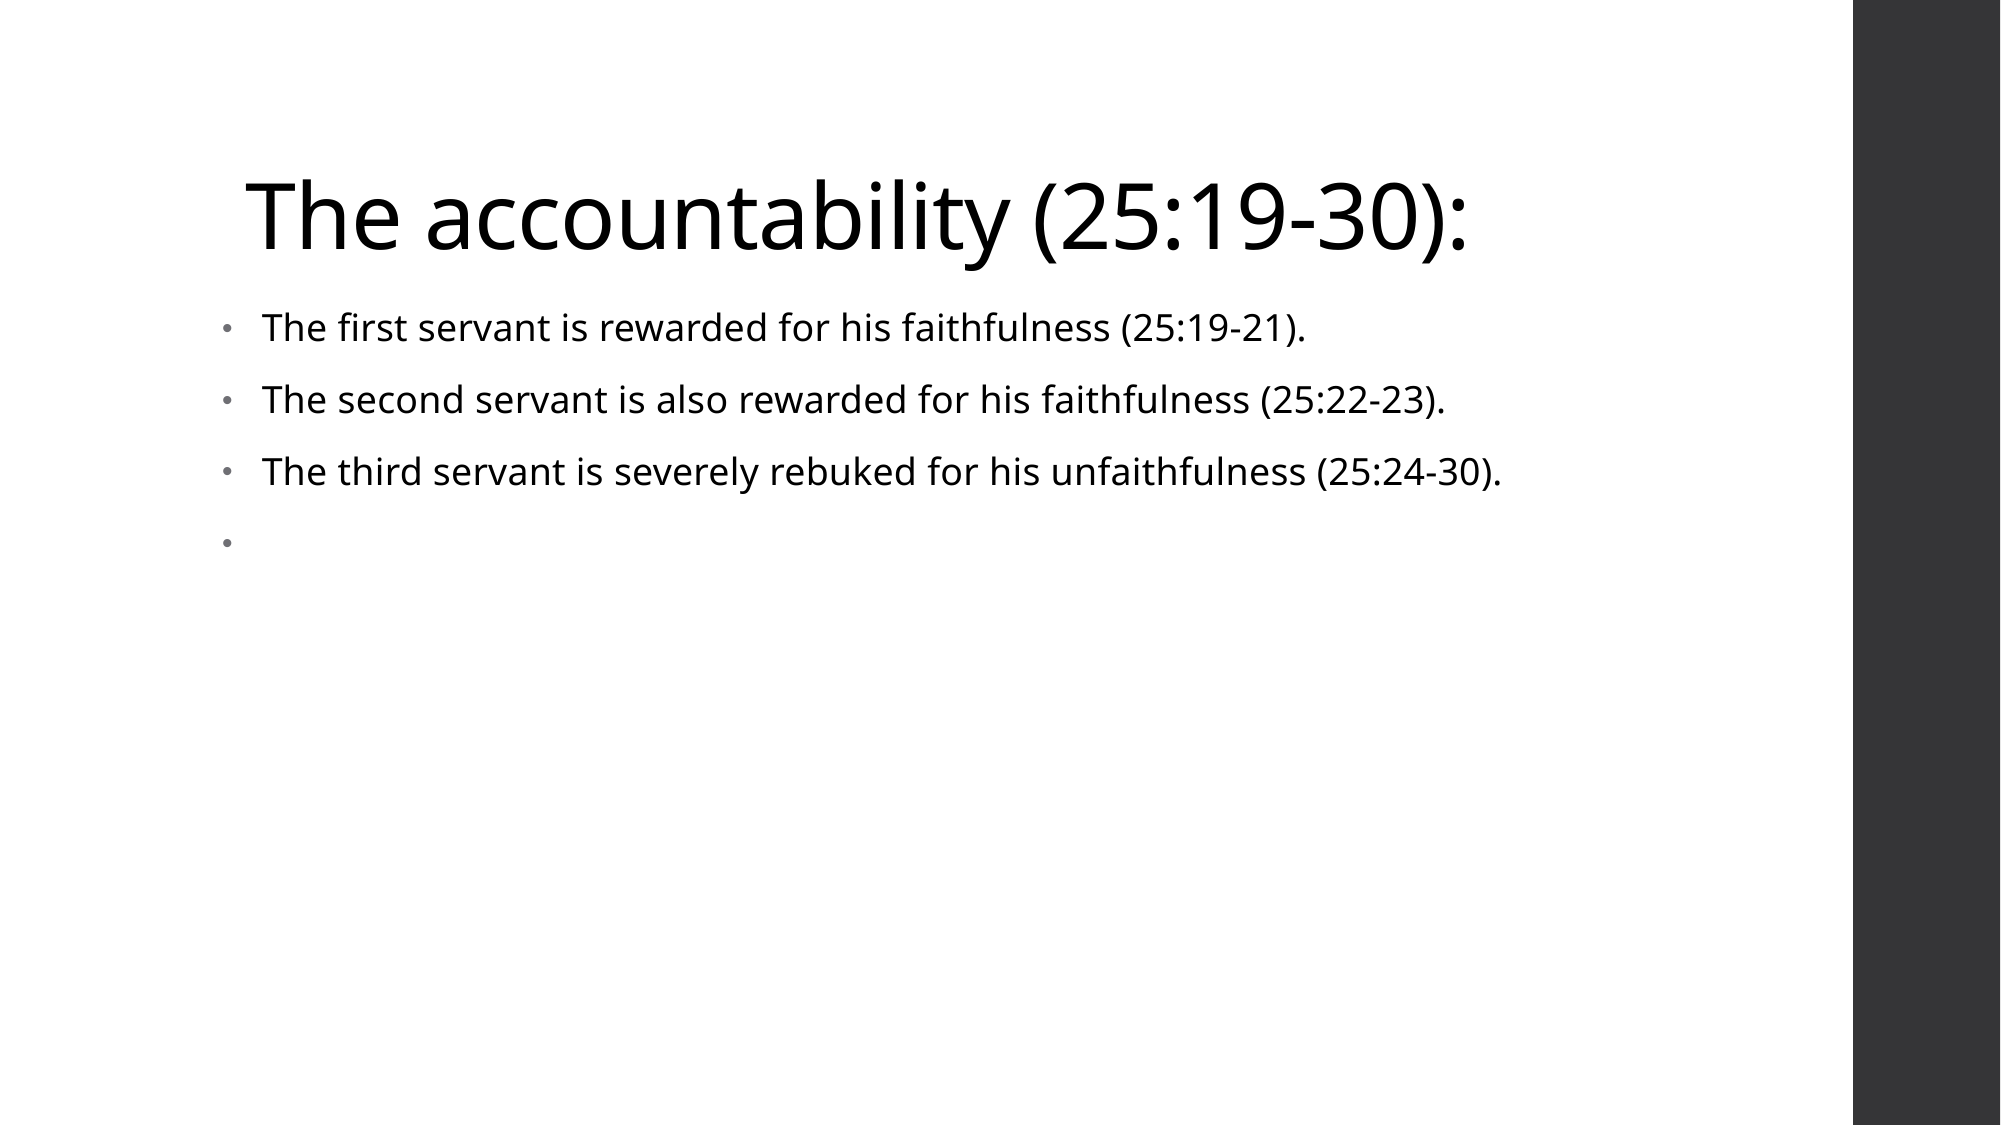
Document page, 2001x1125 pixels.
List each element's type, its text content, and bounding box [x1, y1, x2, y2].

title The accountability (25:19-30): [206, 60, 1797, 278]
list The first servant is rewarded for his faithfulness (25:19-21). The second servant is also rewarded for his faithfulness (25:22-23). The third servant is severely rebuked for his unfaithfulness (25:24-30). [206, 299, 1617, 1014]
